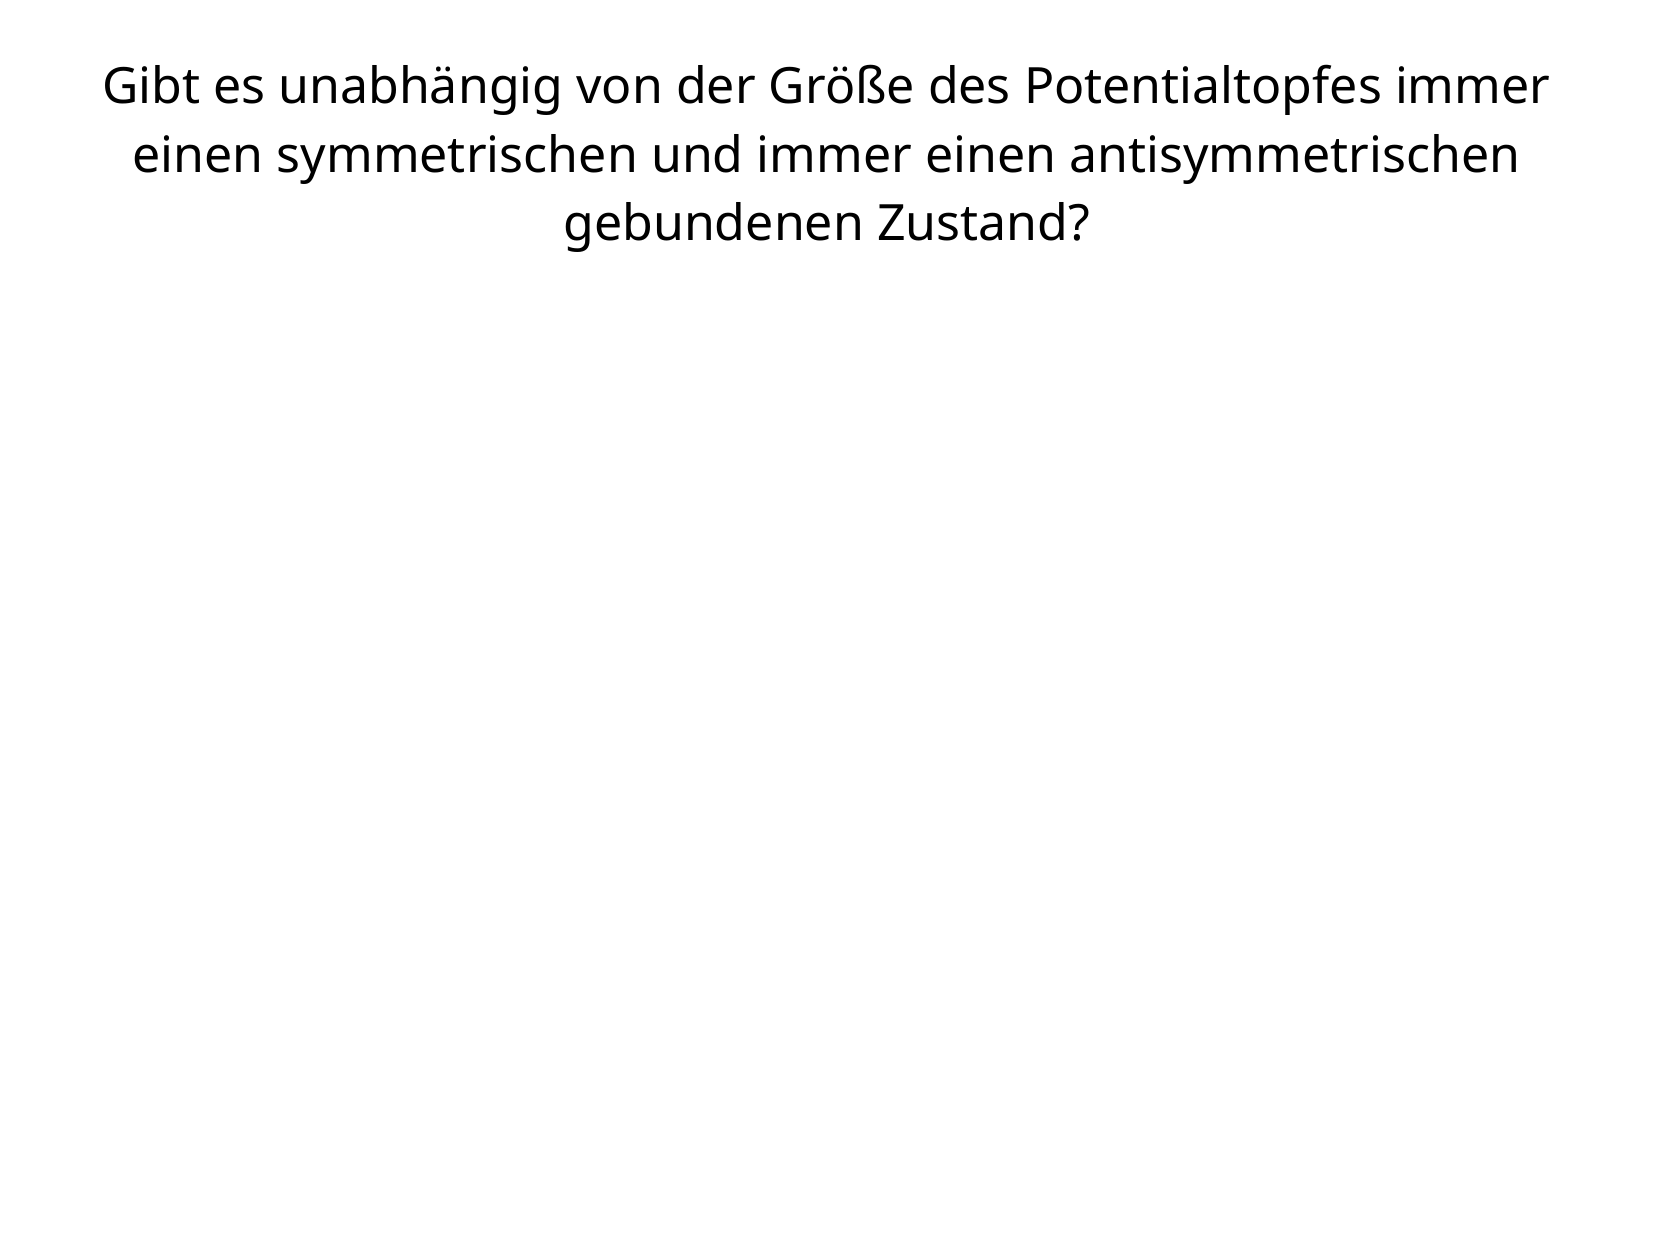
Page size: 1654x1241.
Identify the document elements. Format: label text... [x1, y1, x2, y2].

title Gibt es unabhängig von der Größe des Potentialtopfes immer einen symmetrischen und immer einen antisymmetrischen gebundenen Zustand? [82, 49, 1571, 257]
